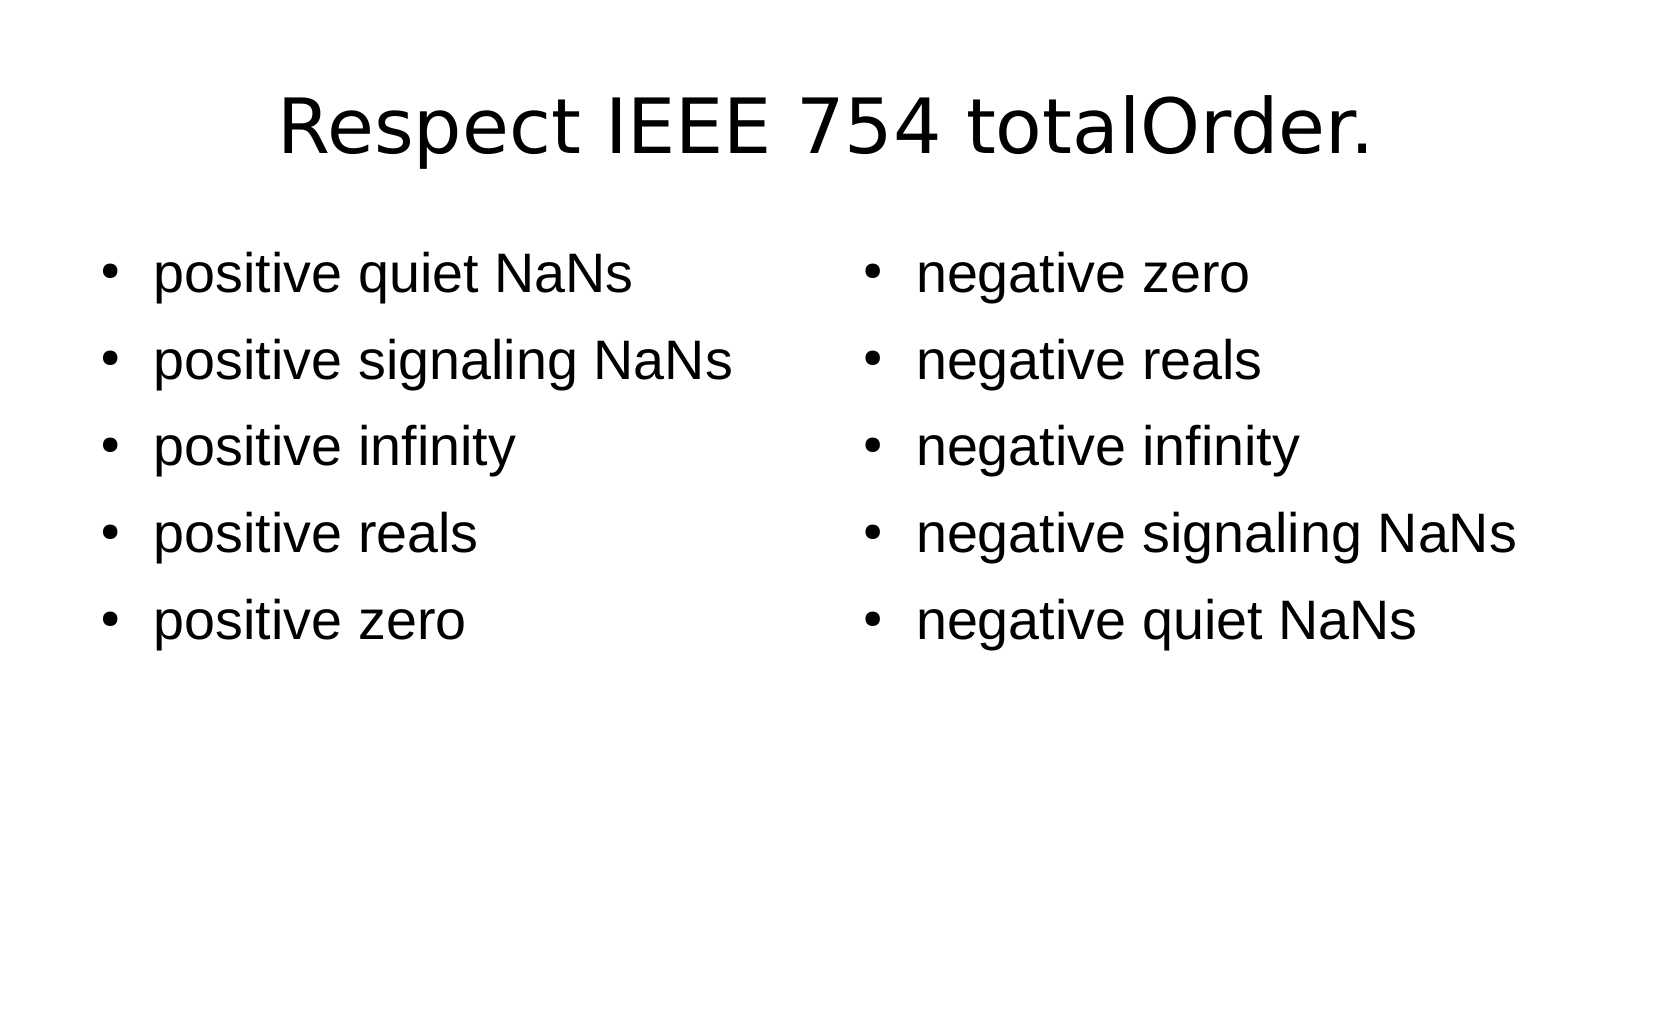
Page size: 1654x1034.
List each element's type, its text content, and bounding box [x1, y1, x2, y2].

list positive quiet NaNs positive signaling NaNs positive infinity positive reals positive zero [82, 241, 809, 842]
title Respect IEEE 754 totalOrder. [82, 41, 1571, 214]
list negative zero negative reals negative infinity negative signaling NaNs negative quiet NaNs [845, 241, 1572, 842]
